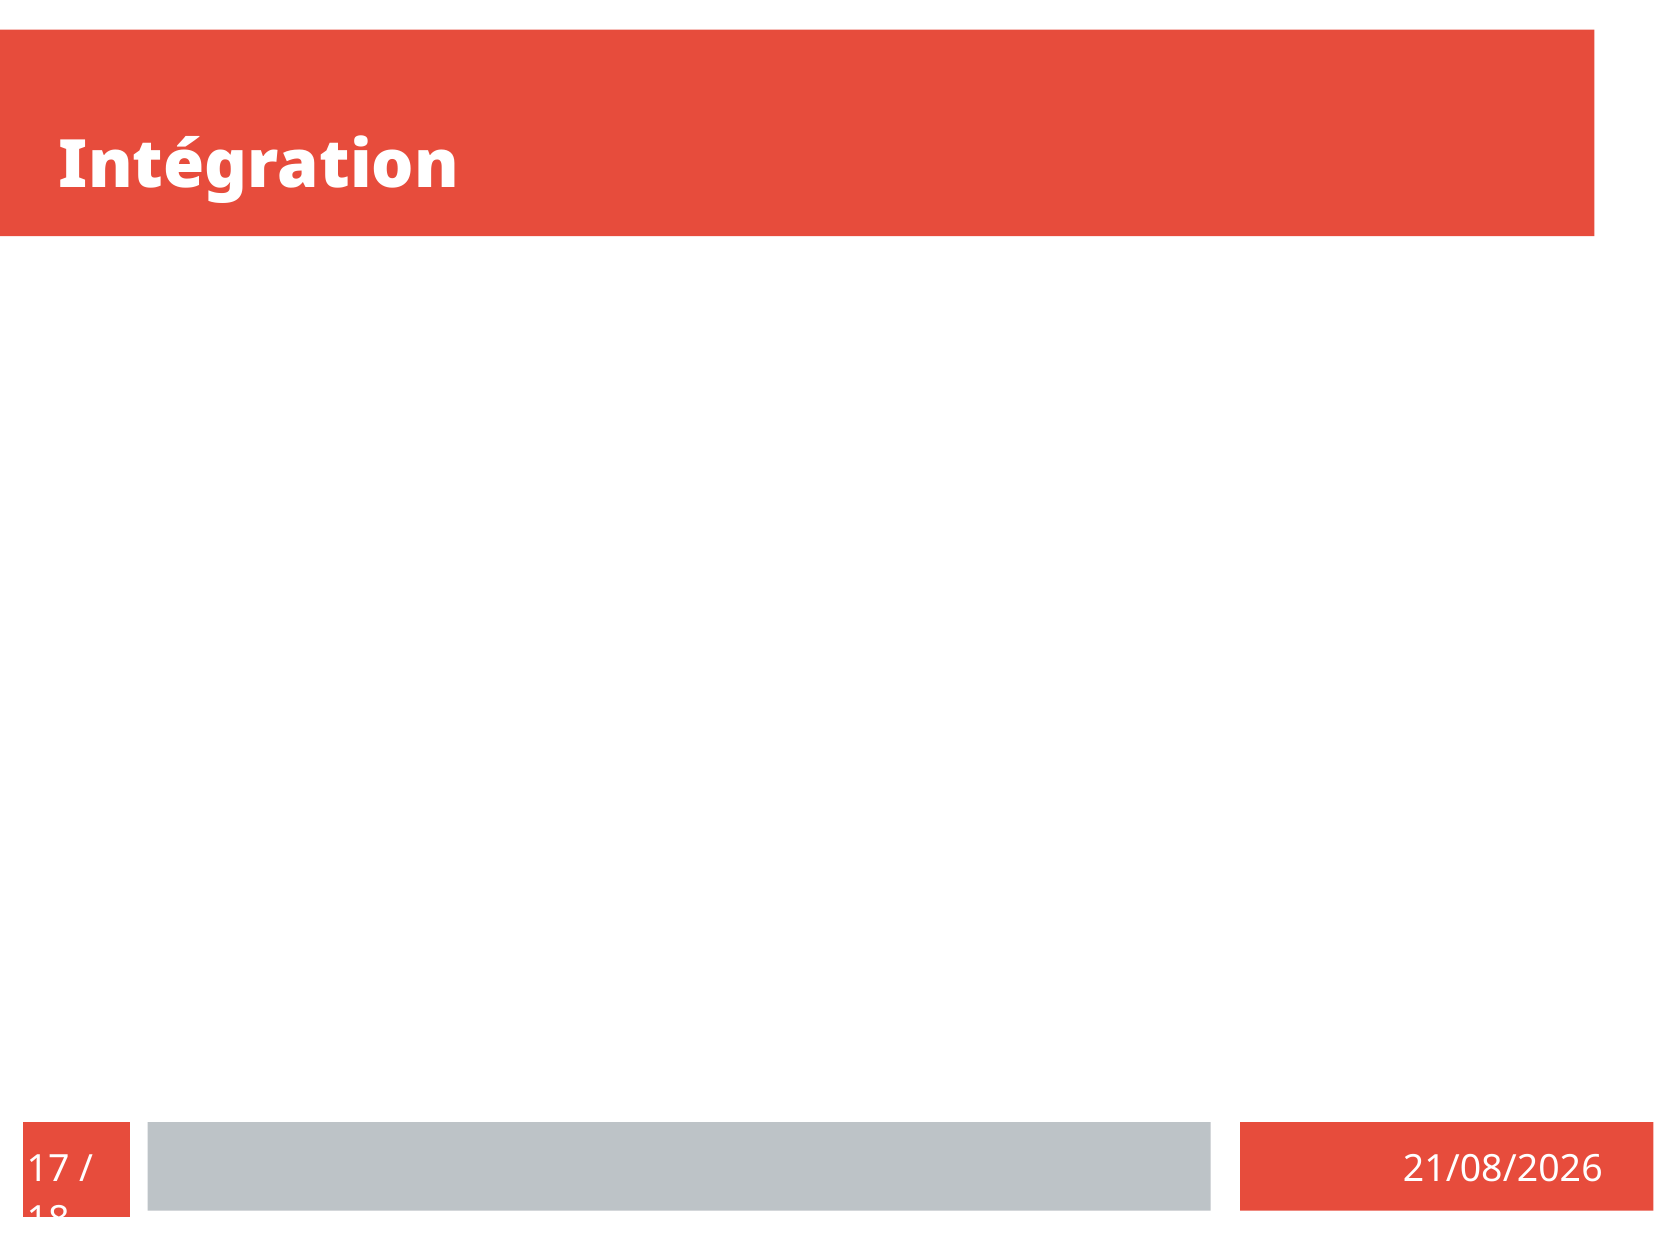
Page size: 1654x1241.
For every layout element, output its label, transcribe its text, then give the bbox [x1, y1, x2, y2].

title Intégration [59, 59, 1595, 207]
text_box 27/01/2020 [1388, 1133, 1634, 1196]
text_box [23, 1122, 130, 1133]
text_box <numéro> / 18 [11, 1133, 154, 1241]
